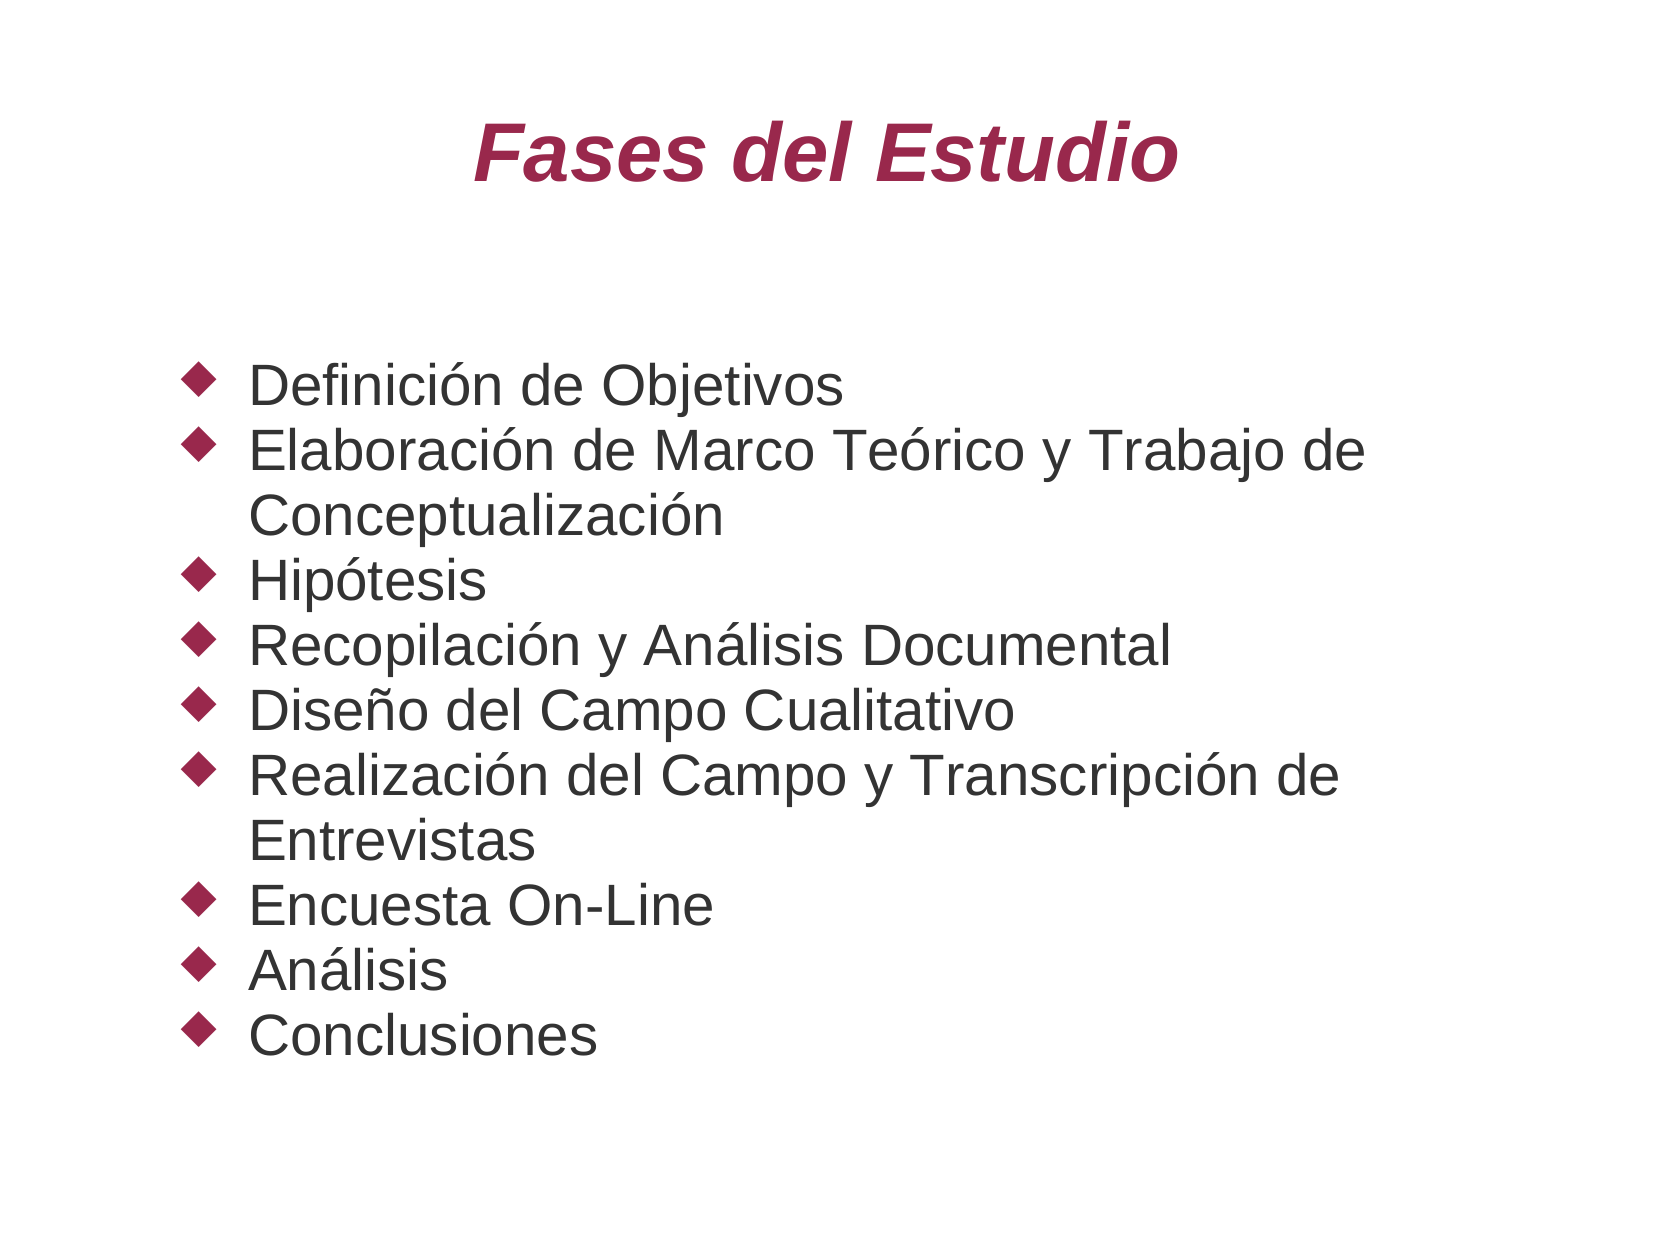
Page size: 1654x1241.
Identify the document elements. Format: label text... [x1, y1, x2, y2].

title Fases del Estudio [82, 49, 1571, 257]
list Definición de Objetivos Elaboración de Marco Teórico y Trabajo de Conceptualización Hipótesis Recopilación y Análisis Documental Diseño del Campo Cualitativo Realización del Campo y Transcripción de Entrevistas Encuesta On-Line Análisis Conclusiones [165, 352, 1547, 1068]
